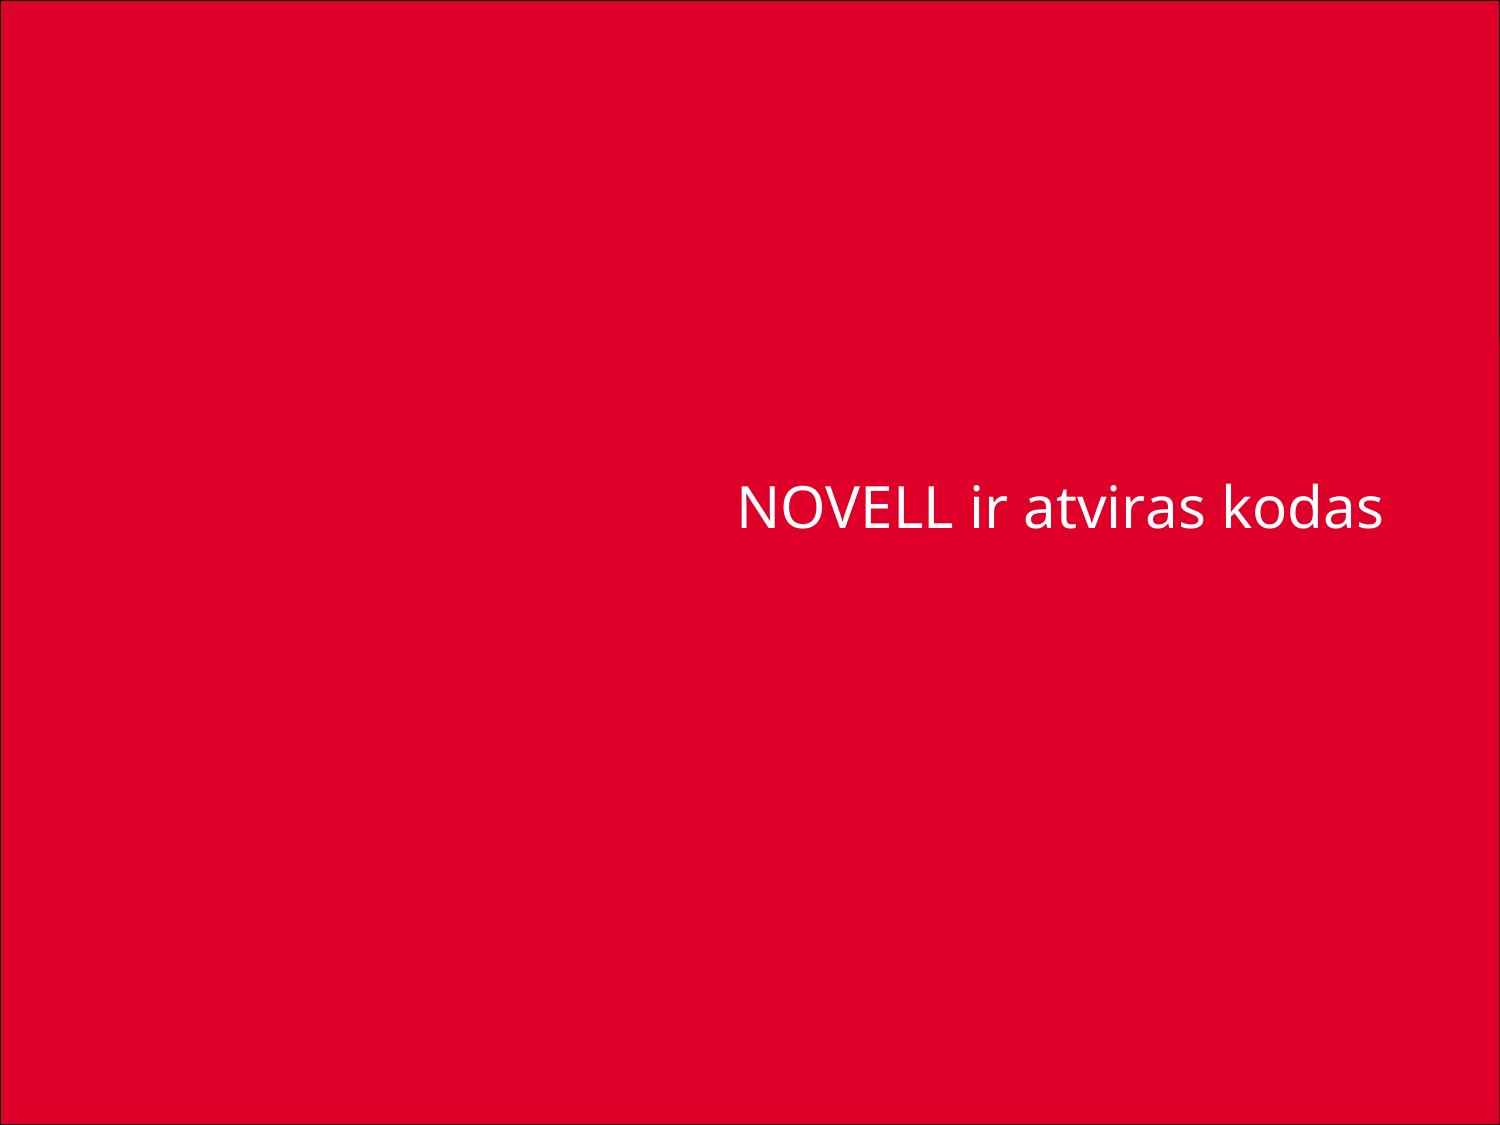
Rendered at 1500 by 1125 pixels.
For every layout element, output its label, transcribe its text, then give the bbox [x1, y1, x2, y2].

text_box [0, 0, 1500, 1125]
text_box NOVELL ir atviras kodas [311, 461, 1400, 551]
